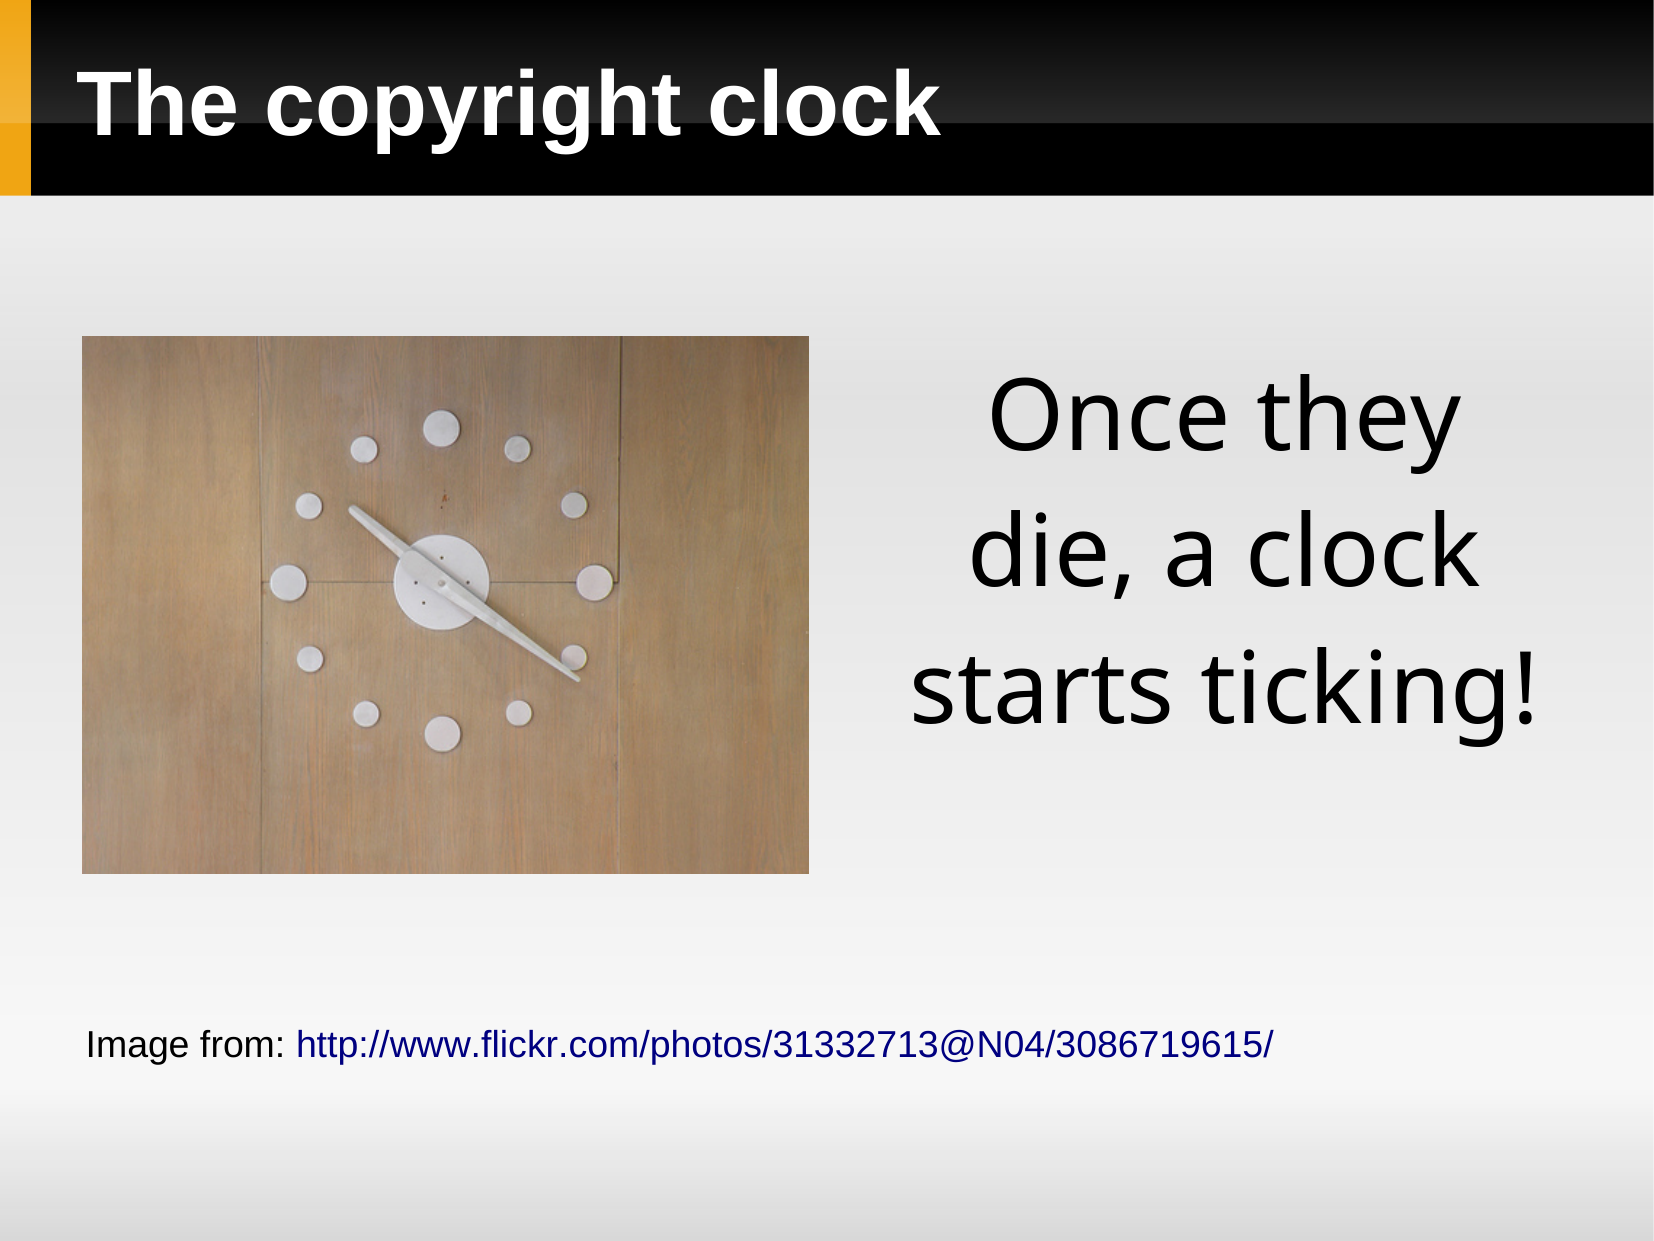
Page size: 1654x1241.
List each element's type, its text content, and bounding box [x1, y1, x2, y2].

list Once they die, a clock starts ticking! [826, 343, 1552, 679]
title The copyright clock [76, 0, 1565, 208]
text_box Image from: http://www.flickr.com/photos/31332713@N04/3086719615/ [70, 1015, 1287, 1073]
picture [0, 0, 1654, 1241]
